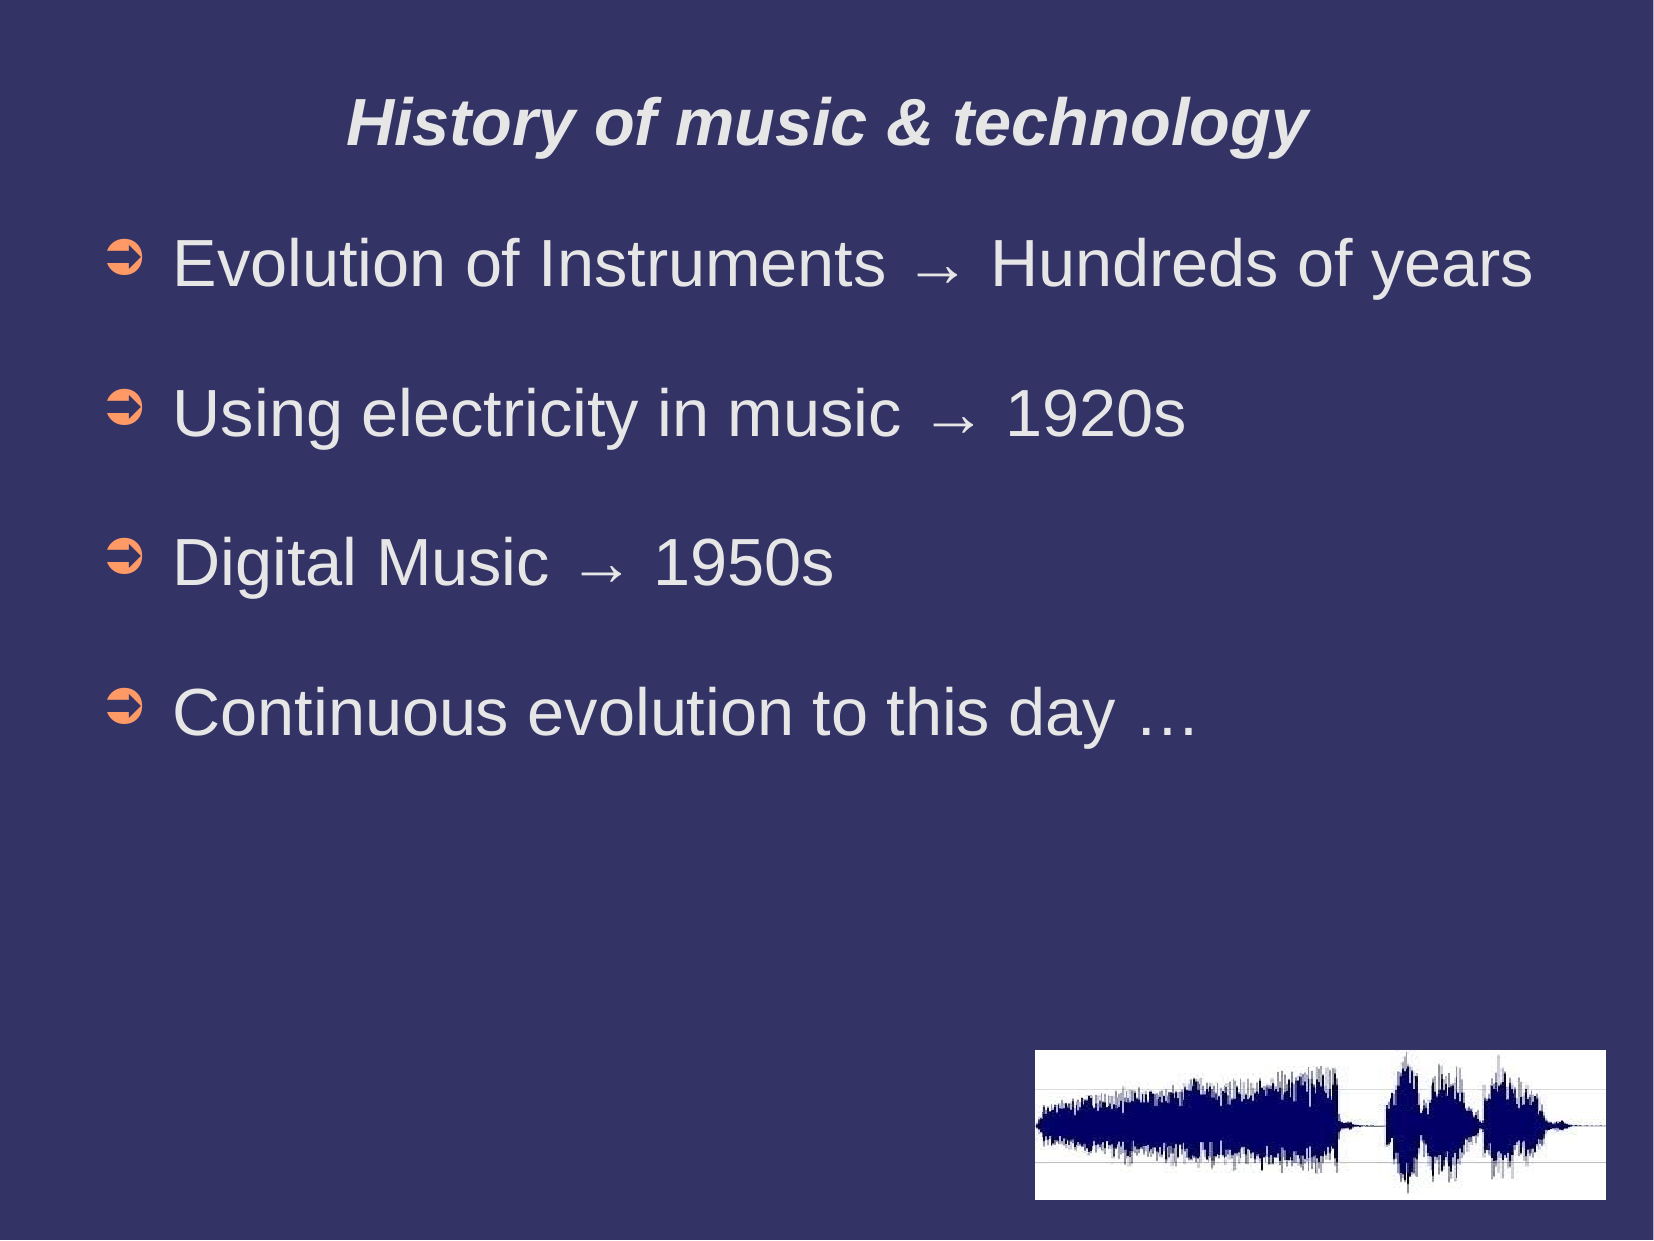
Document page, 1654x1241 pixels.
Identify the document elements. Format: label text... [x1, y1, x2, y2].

title History of music & technology [121, 19, 1534, 226]
picture [1035, 1050, 1606, 1200]
list Evolution of Instruments → Hundreds of years Using electricity in music → 1920s Digital Music → 1950s Continuous evolution to this day … [90, 226, 1570, 1126]
